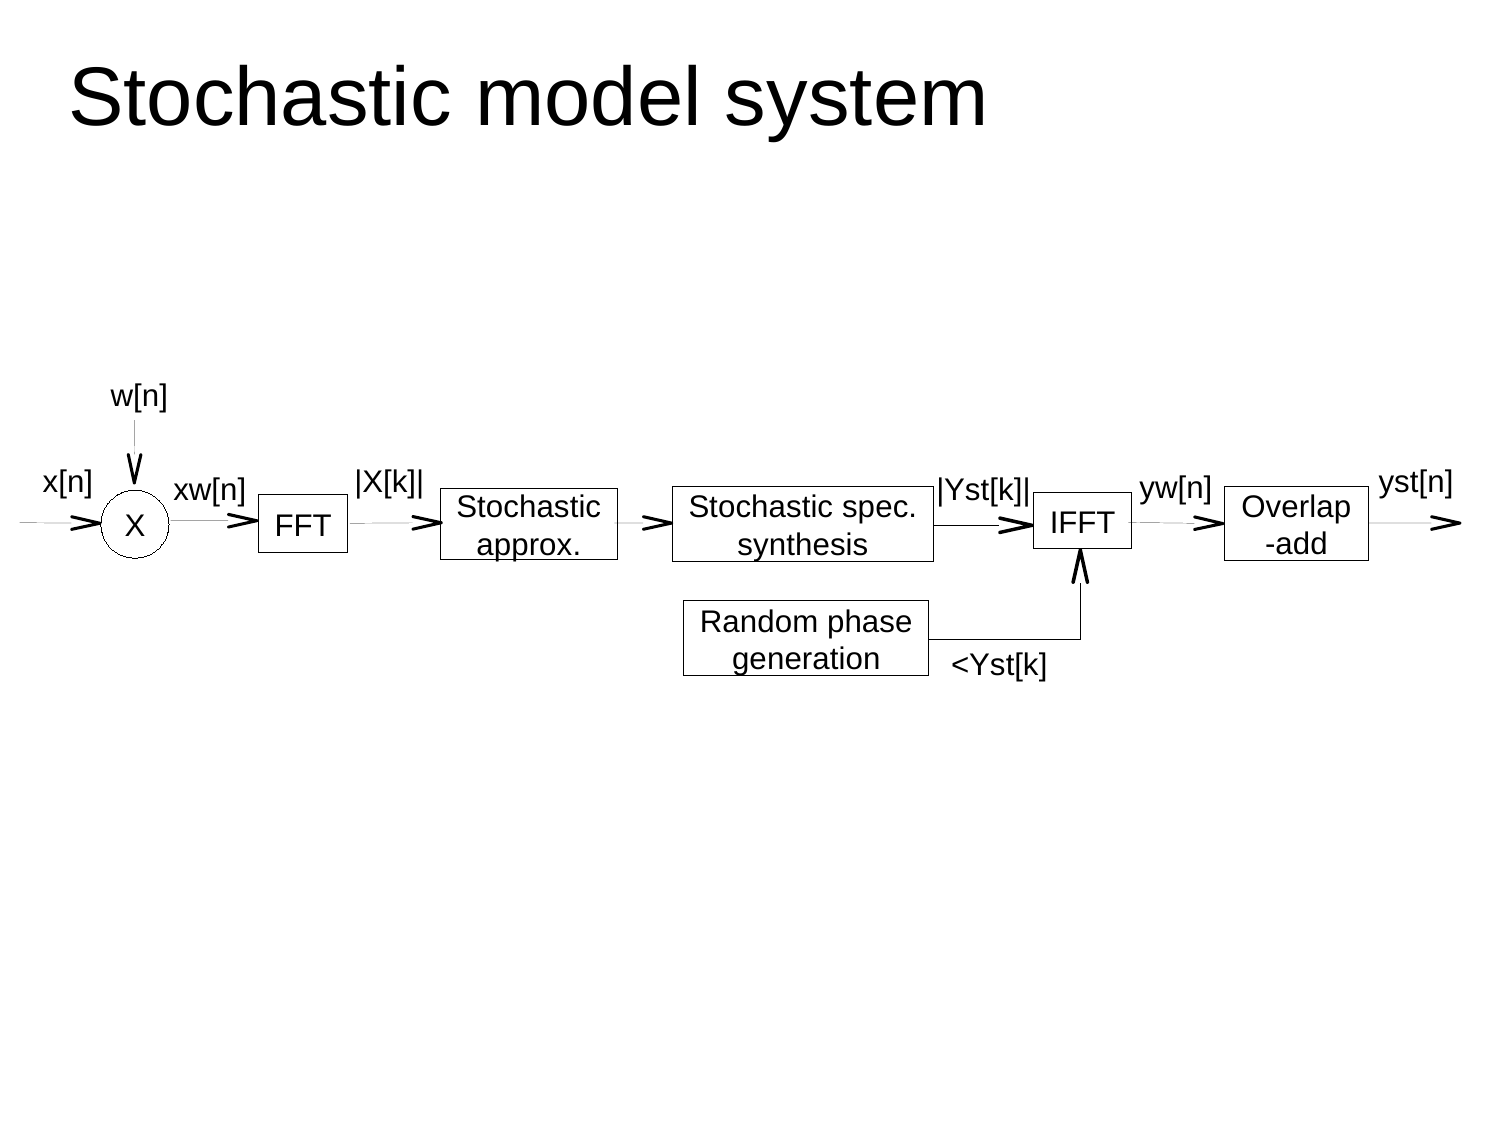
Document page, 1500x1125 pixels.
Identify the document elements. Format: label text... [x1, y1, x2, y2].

text_box |Yst[k]| [921, 464, 1052, 522]
text_box Stochastic spec. synthesis [672, 486, 934, 562]
text_box w[n] [95, 370, 186, 423]
text_box X [100, 490, 170, 559]
title Stochastic model system [68, 11, 1293, 182]
text_box IFFT [1033, 492, 1132, 549]
text_box Overlap-add [1224, 486, 1369, 561]
text_box <Yst[k] [936, 640, 1069, 697]
text_box Stochastic approx. [440, 488, 618, 560]
text_box Random phase generation [683, 600, 929, 676]
text_box x[n] [27, 457, 110, 509]
text_box yw[n] [1124, 463, 1231, 515]
text_box xw[n] [158, 465, 265, 517]
text_box FFT [258, 494, 348, 553]
text_box |X[k]| [339, 456, 443, 509]
text_box yst[n] [1363, 457, 1473, 509]
